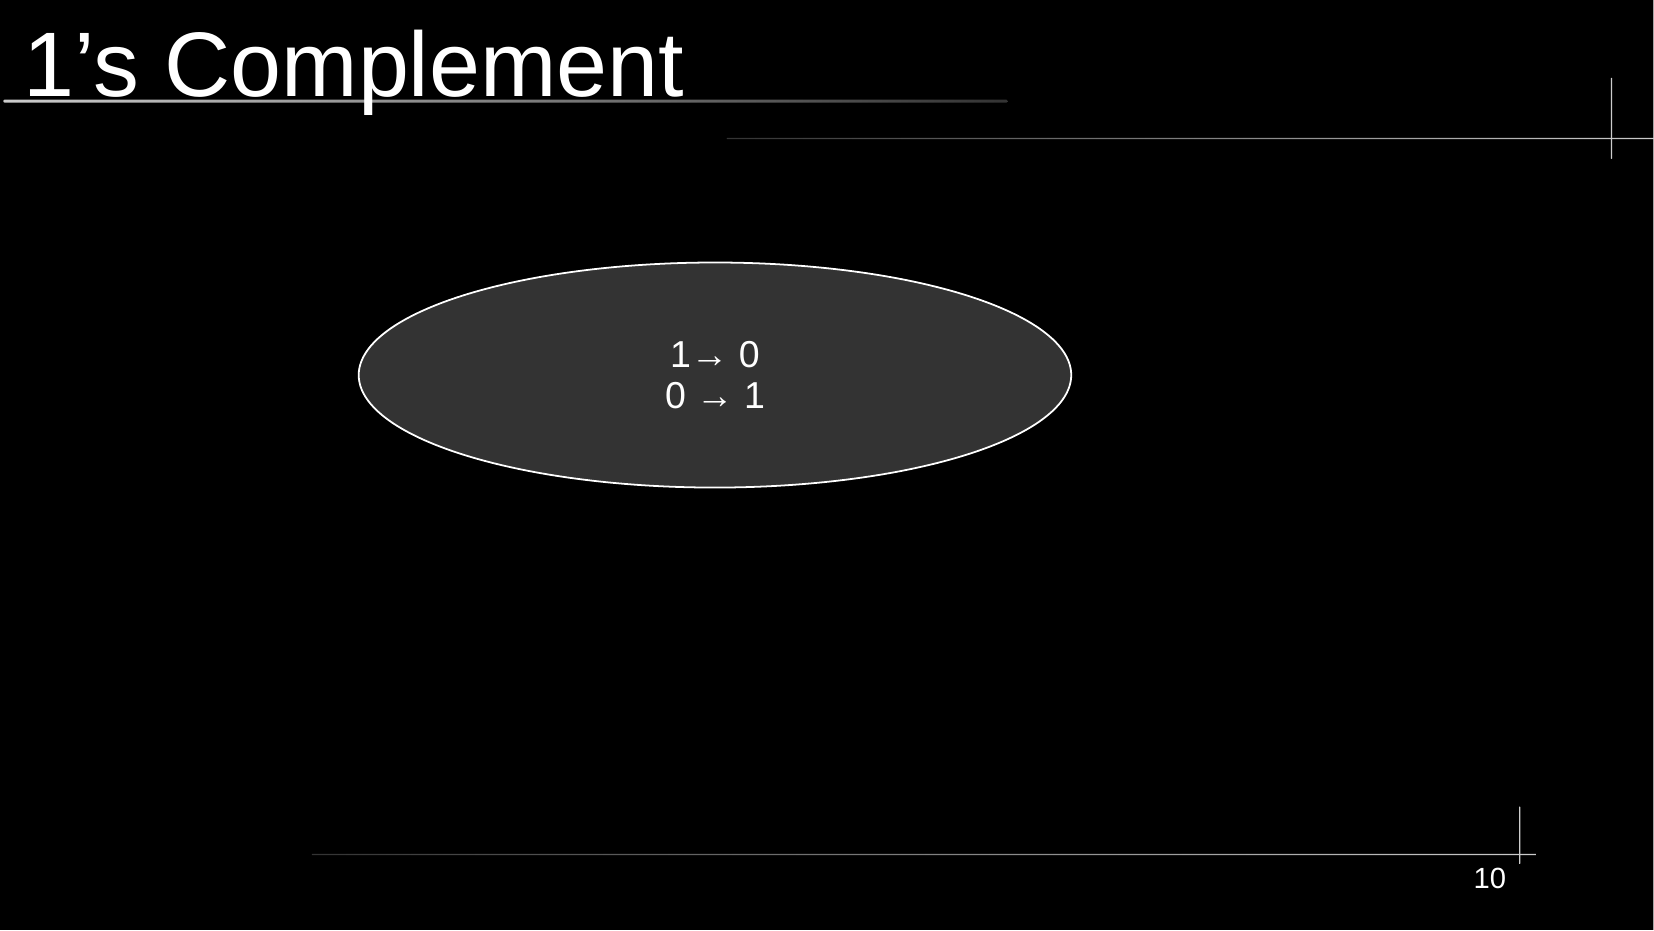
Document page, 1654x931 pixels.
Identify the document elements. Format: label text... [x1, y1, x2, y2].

text_box 1→ 0 0 → 1 [358, 262, 1072, 488]
title 1’s Complement [23, 11, 1589, 119]
